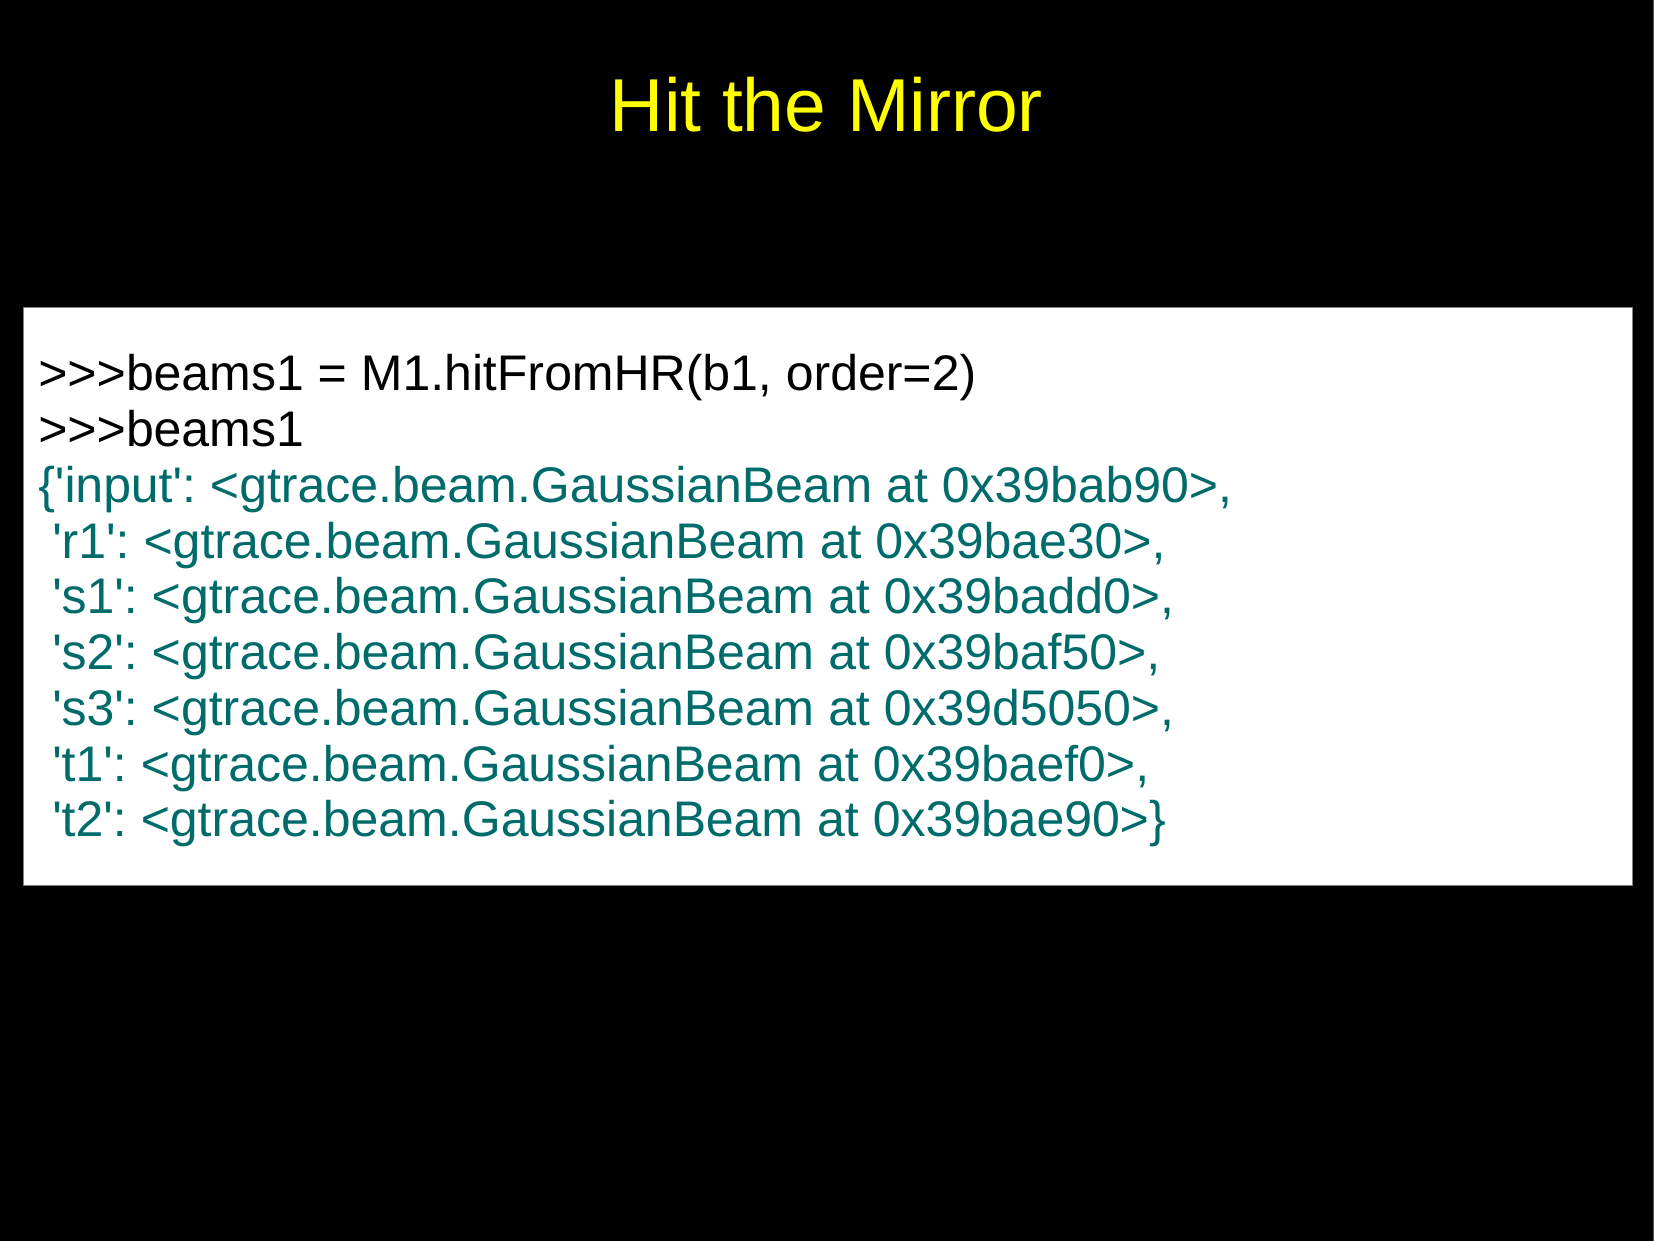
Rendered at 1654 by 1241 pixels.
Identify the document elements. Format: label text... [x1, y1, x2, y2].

text_box >>>beams1 = M1.hitFromHR(b1, order=2) >>>beams1 {'input': <gtrace.beam.GaussianBeam at 0x39bab90>, 'r1': <gtrace.beam.GaussianBeam at 0x39bae30>, 's1': <gtrace.beam.GaussianBeam at 0x39badd0>, 's2': <gtrace.beam.GaussianBeam at 0x39baf50>, 's3': <gtrace.beam.GaussianBeam at 0x39d5050>, 't1': <gtrace.beam.GaussianBeam at 0x39baef0>, 't2': <gtrace.beam.GaussianBeam at 0x39bae90>} [23, 307, 1633, 886]
text_box Hit the Mirror [595, 55, 1059, 155]
